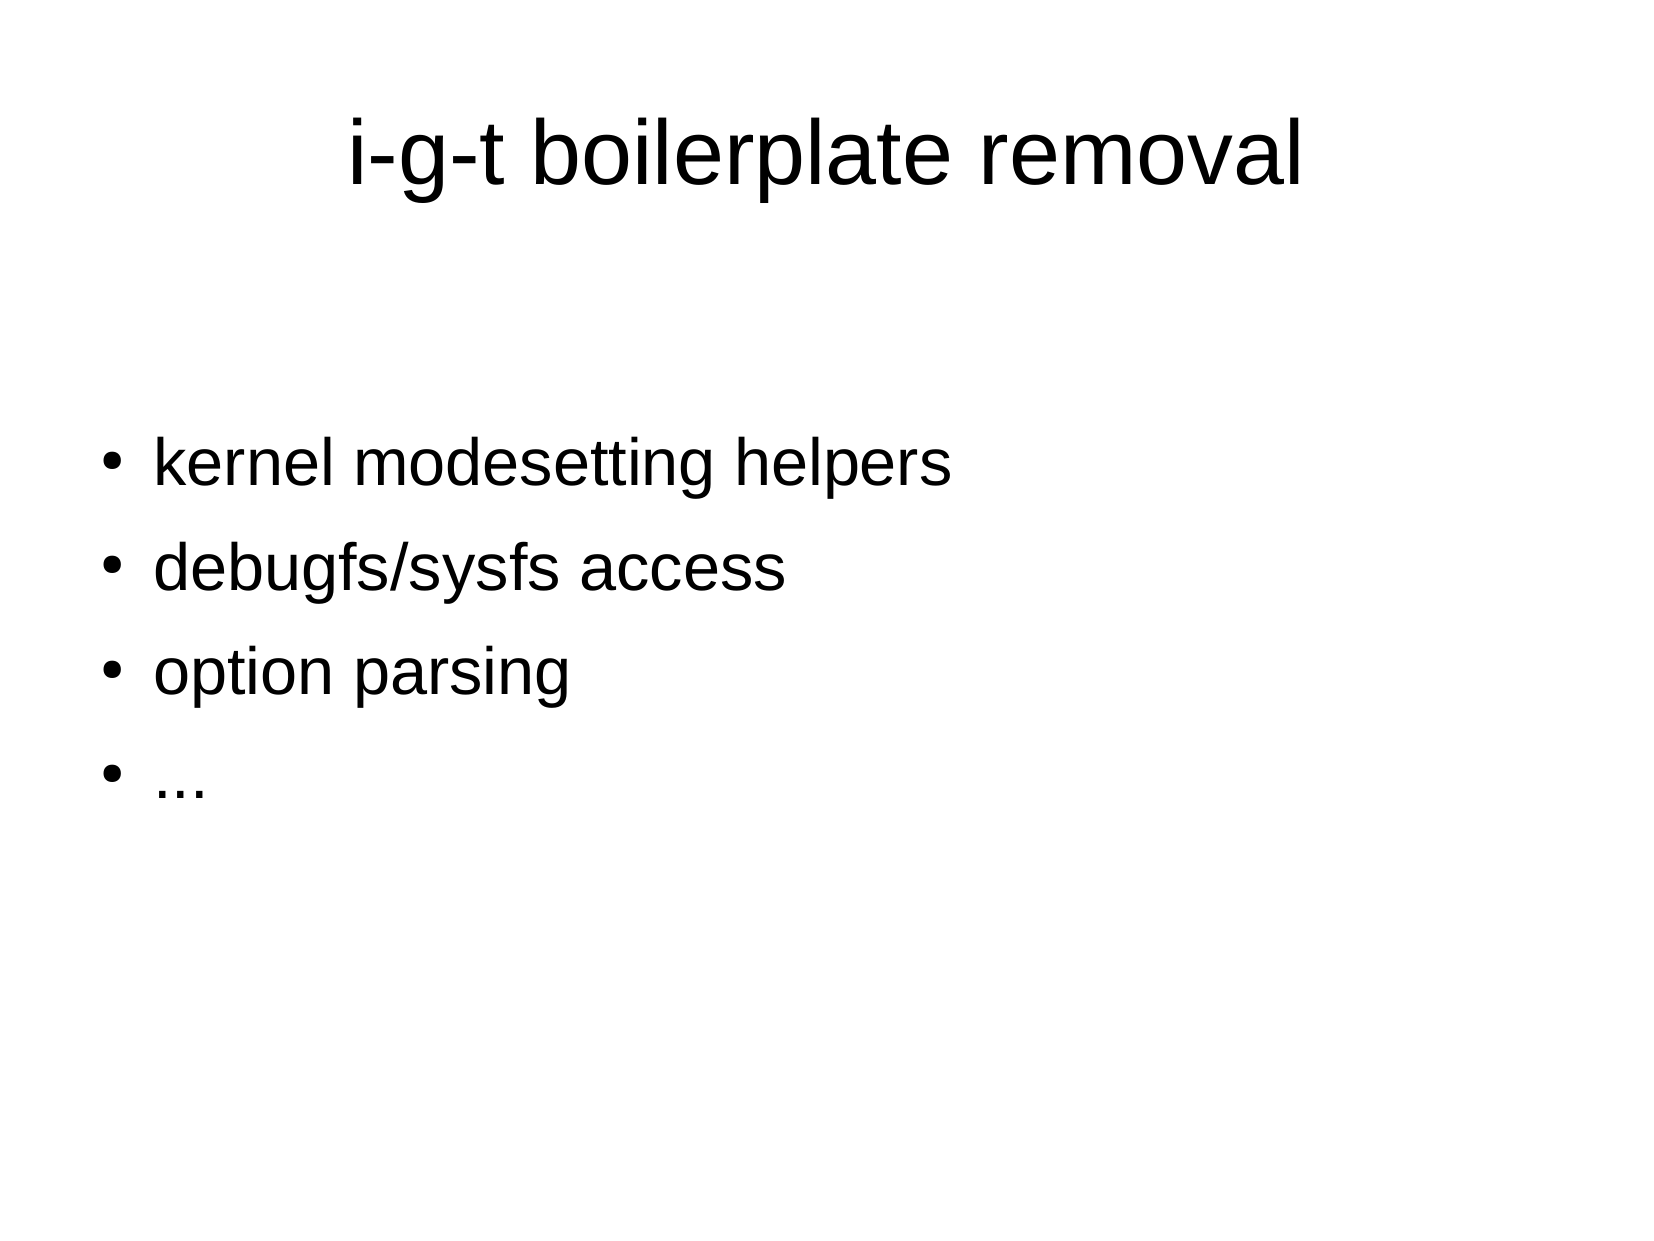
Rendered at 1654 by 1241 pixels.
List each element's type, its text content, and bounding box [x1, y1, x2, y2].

title i-g-t boilerplate removal [82, 49, 1571, 257]
text_box [20, 647, 121, 738]
list kernel modesetting helpers debugfs/sysfs access option parsing ... [82, 425, 1571, 1015]
